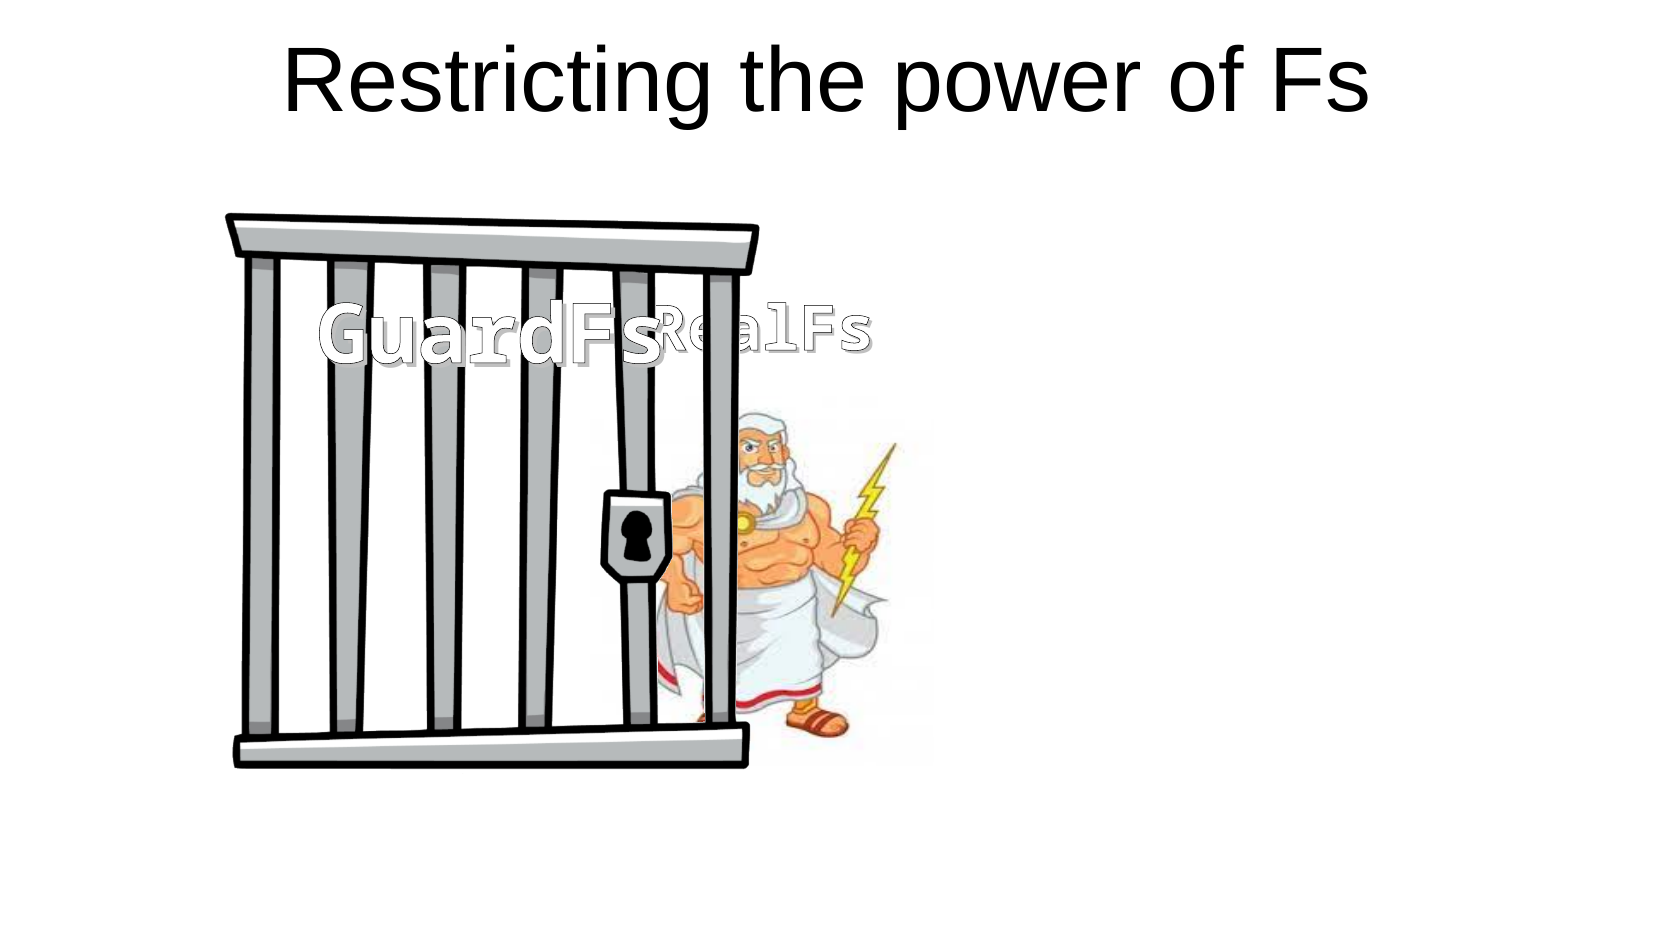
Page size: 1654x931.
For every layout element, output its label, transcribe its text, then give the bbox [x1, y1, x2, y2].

picture [224, 212, 934, 774]
title Restricting the power of Fs [82, 0, 1571, 182]
